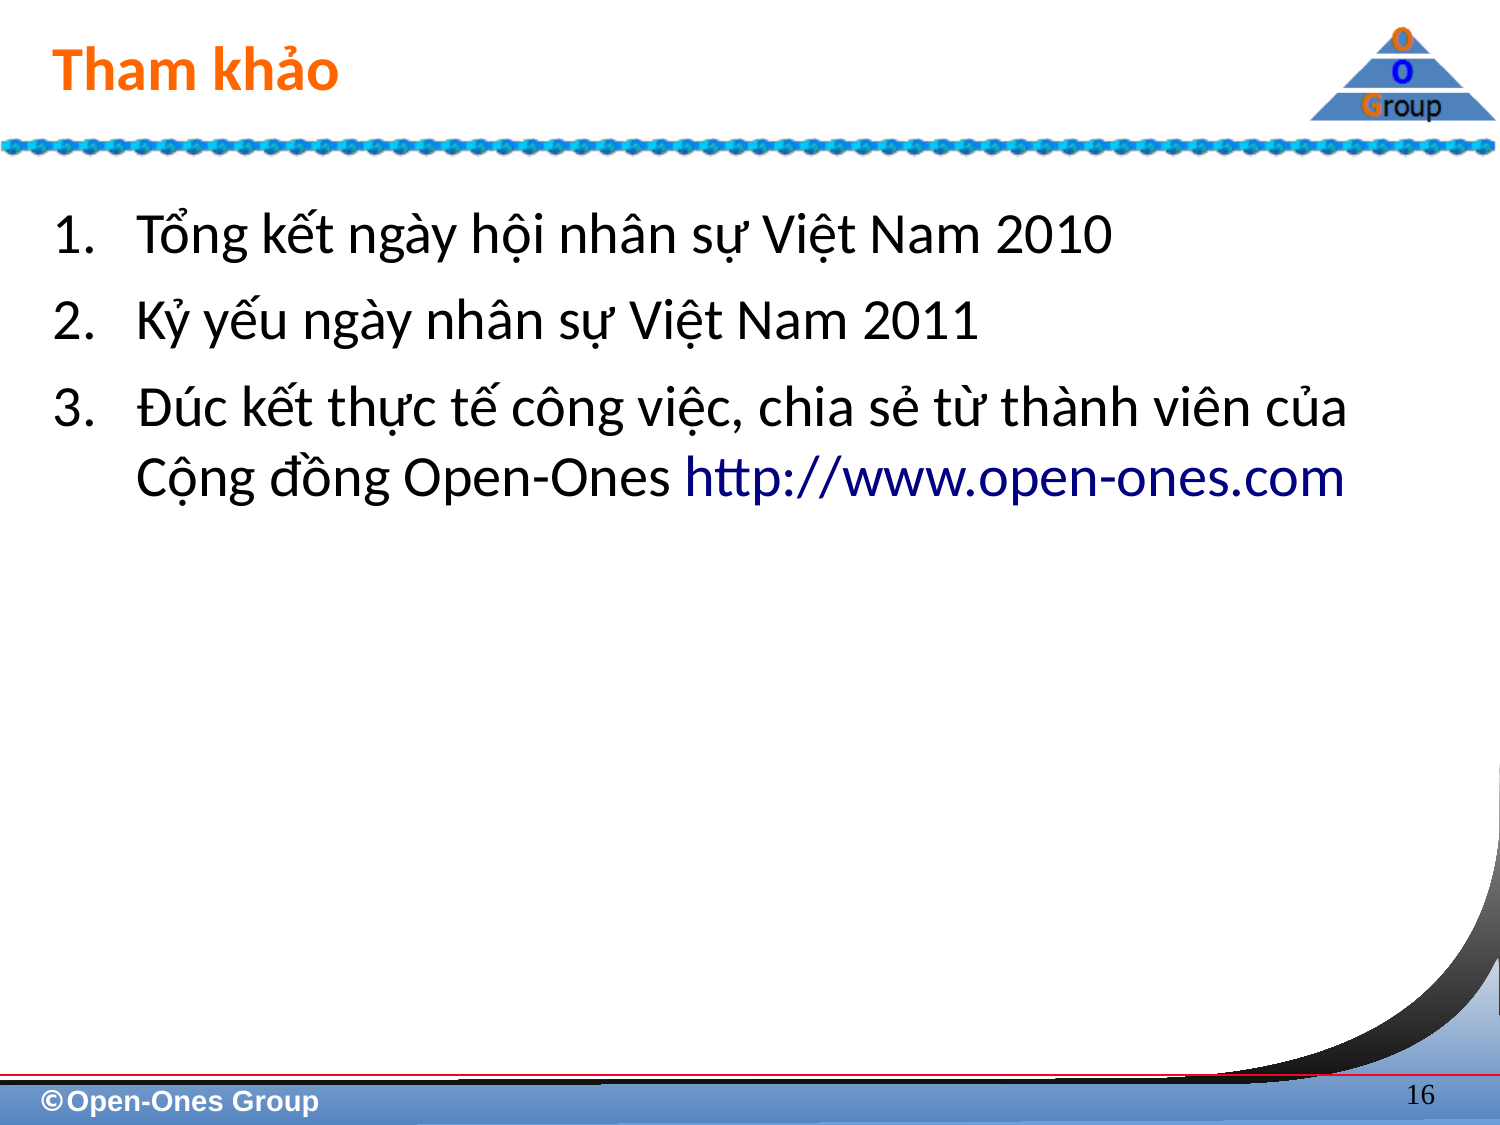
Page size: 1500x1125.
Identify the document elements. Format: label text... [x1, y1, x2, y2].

picture [1299, 11, 1500, 130]
list Tổng kết ngày hội nhân sự Việt Nam 2010 Kỷ yếu ngày nhân sự Việt Nam 2011 Đúc kết thực tế công việc, chia sẻ từ thành viên của Cộng đồng Open-Ones http://www.open-ones.com [37, 187, 1450, 1006]
title Tham khảo [37, 20, 1450, 111]
picture [0, 138, 1499, 157]
